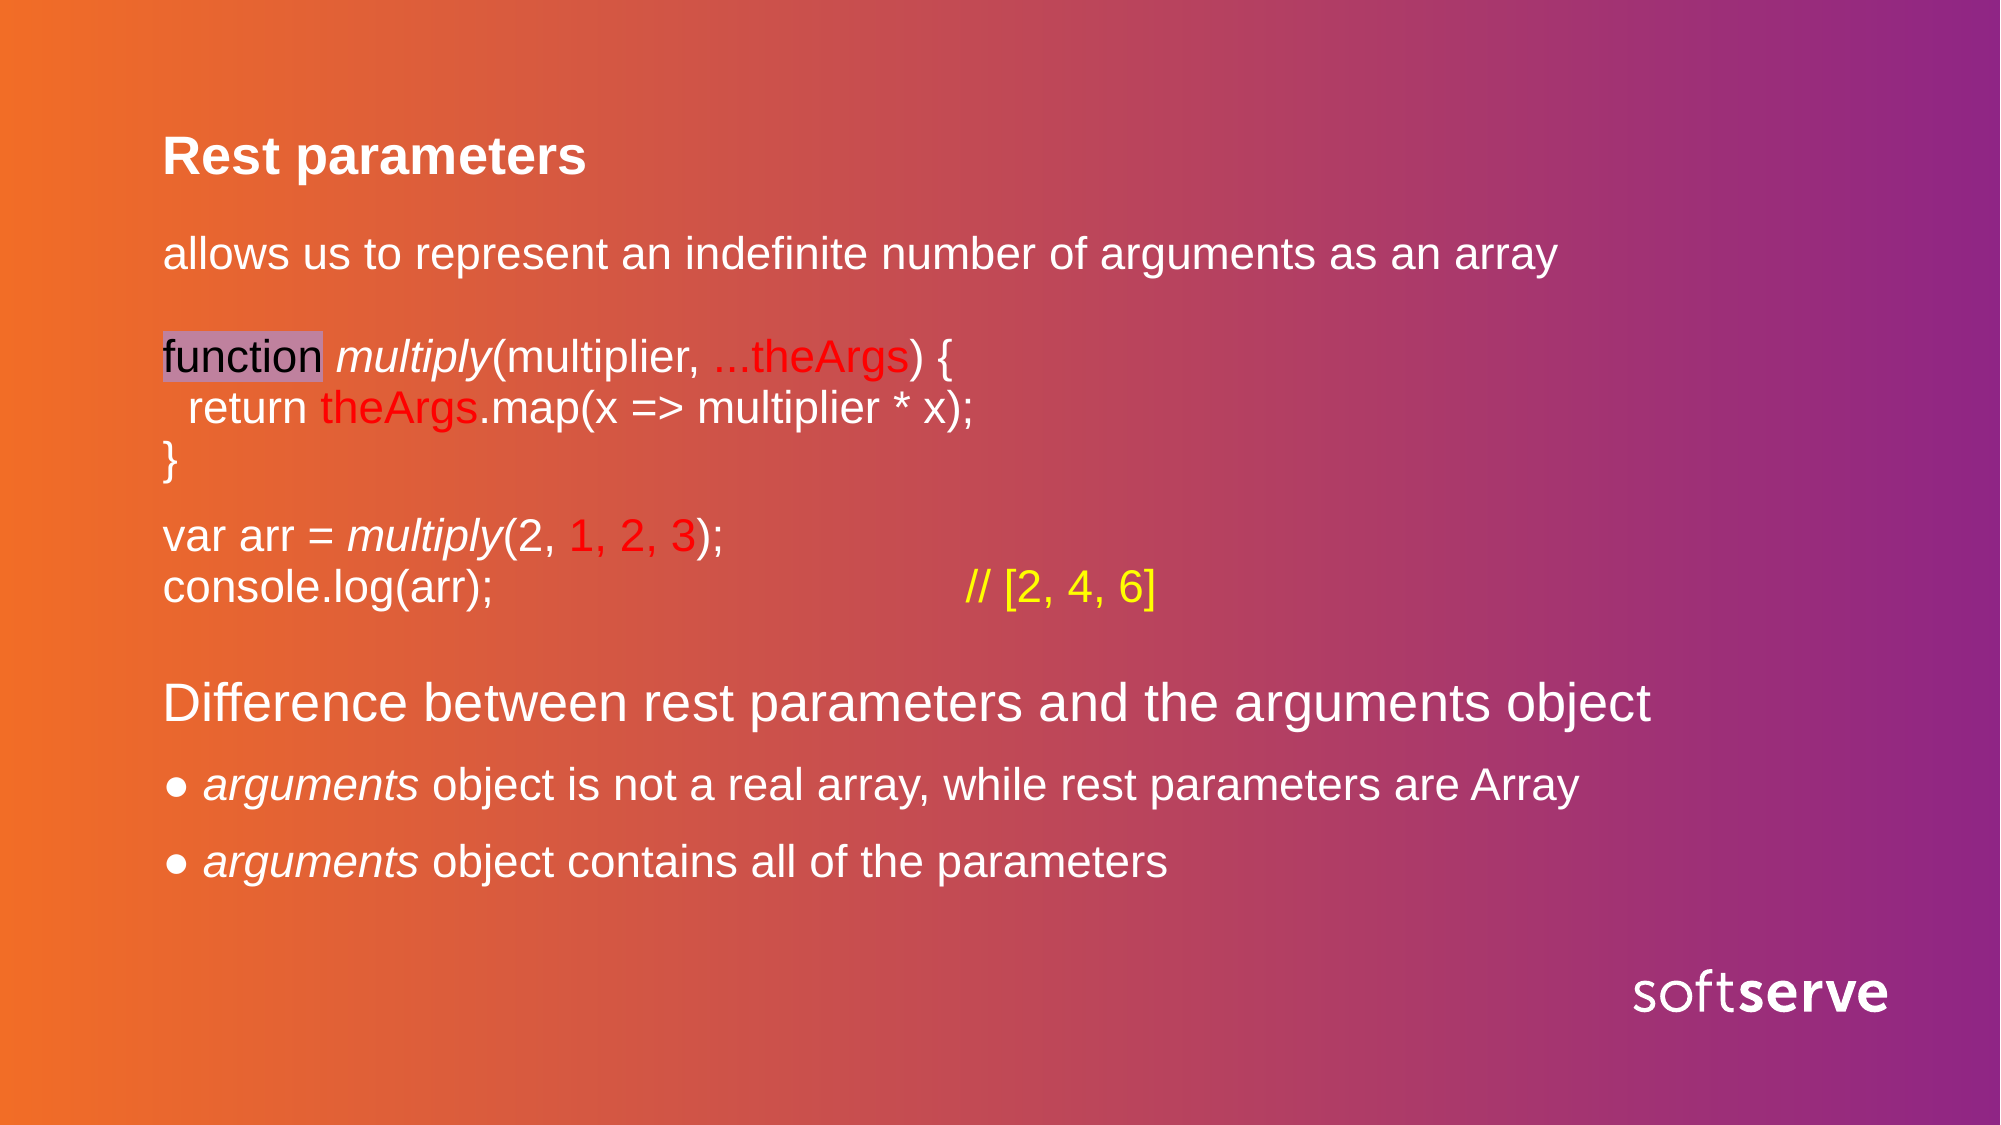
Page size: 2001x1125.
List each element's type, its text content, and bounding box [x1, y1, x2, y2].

text_box Rest parameters allows us to represent an indefinite number of arguments as an array function multiply(multiplier, ...theArgs) { return theArgs.map(x => multiplier * x); } var arr = multiply(2, 1, 2, 3); console.log(arr); // [2, 4, 6] Difference between rest parameters and the arguments object ● arguments object is not a real array, while rest parameters are Array ● arguments object contains all of the parameters [147, 118, 1713, 1039]
